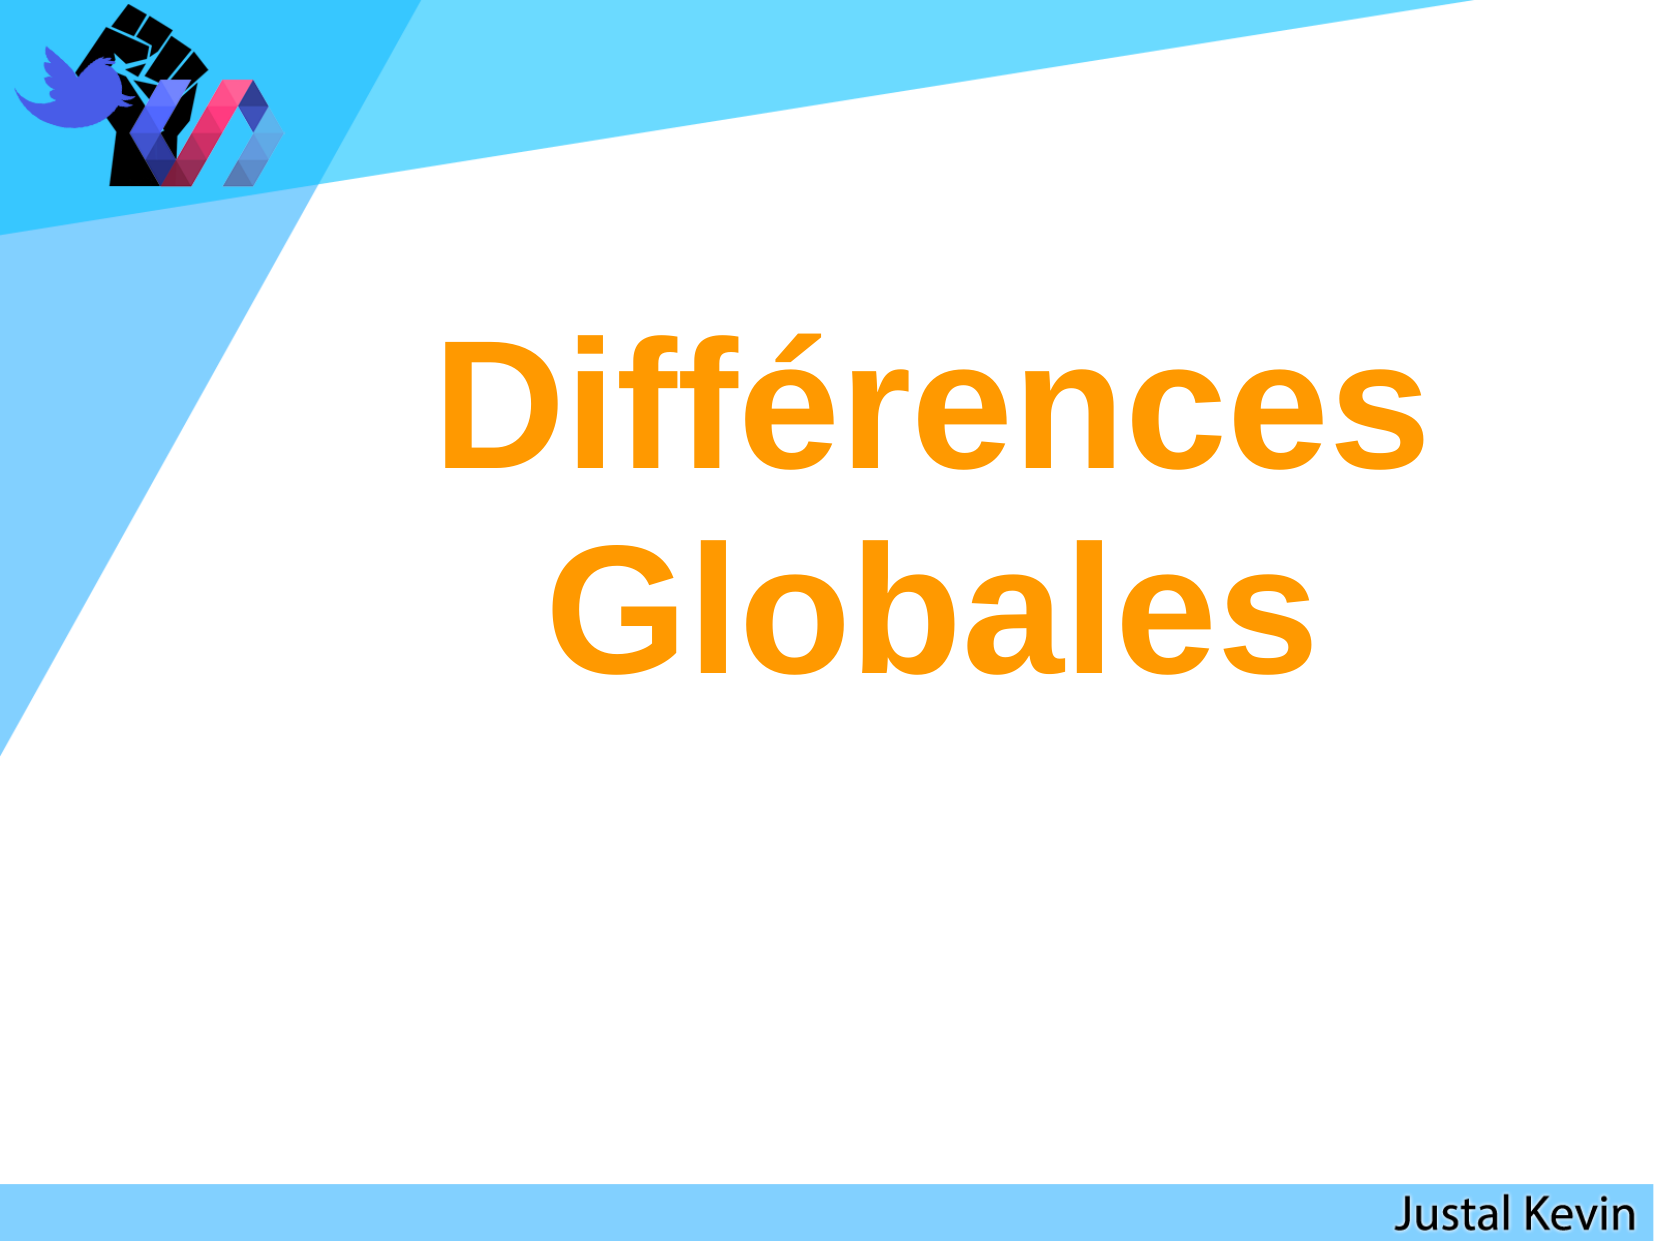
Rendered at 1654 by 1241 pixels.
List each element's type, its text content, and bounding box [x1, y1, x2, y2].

text_box Différences Globales [271, 295, 1595, 720]
picture [0, 0, 1654, 1241]
